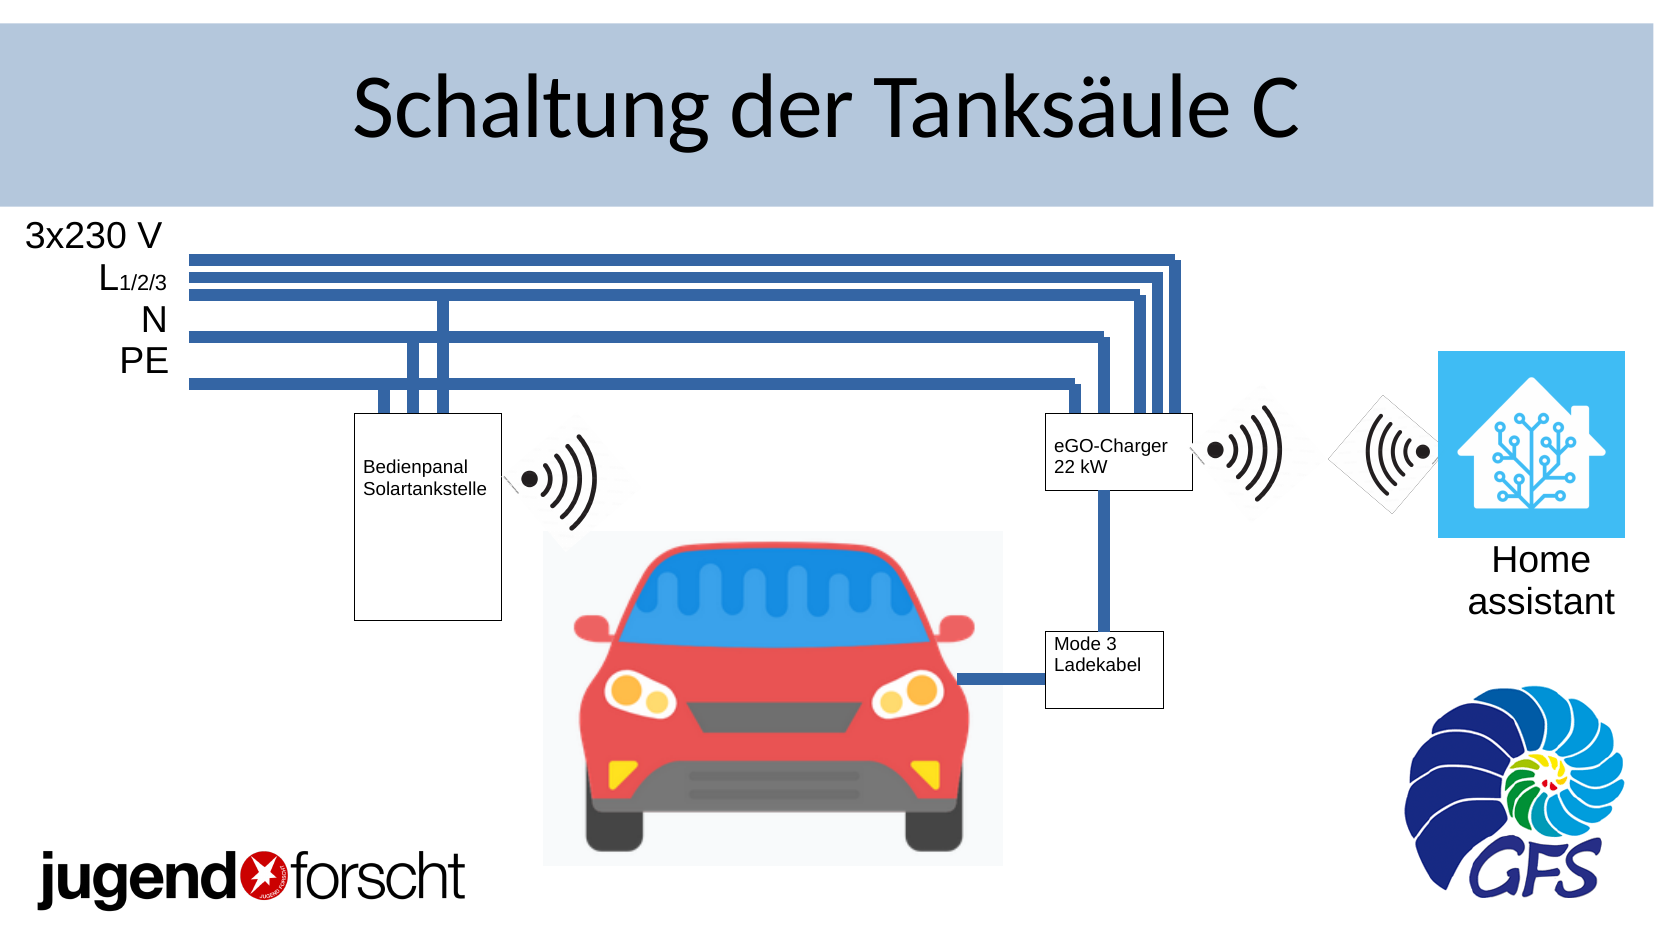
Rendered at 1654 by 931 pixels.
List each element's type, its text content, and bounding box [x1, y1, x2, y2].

text_box eGO-Charger 22 kW [1045, 413, 1193, 491]
picture [29, 846, 473, 916]
text_box Bedienpanal Solartankstelle [354, 413, 502, 621]
picture [1187, 383, 1326, 523]
text_box 3x230 V L1/2/3 N PE [10, 206, 188, 446]
picture [501, 412, 1003, 866]
picture [1328, 351, 1625, 538]
text_box Mode 3 Ladekabel [1045, 631, 1164, 709]
picture [1387, 679, 1643, 916]
text_box Home assistant [1429, 531, 1654, 650]
title Schaltung der Tanksäule C [0, 23, 1654, 207]
